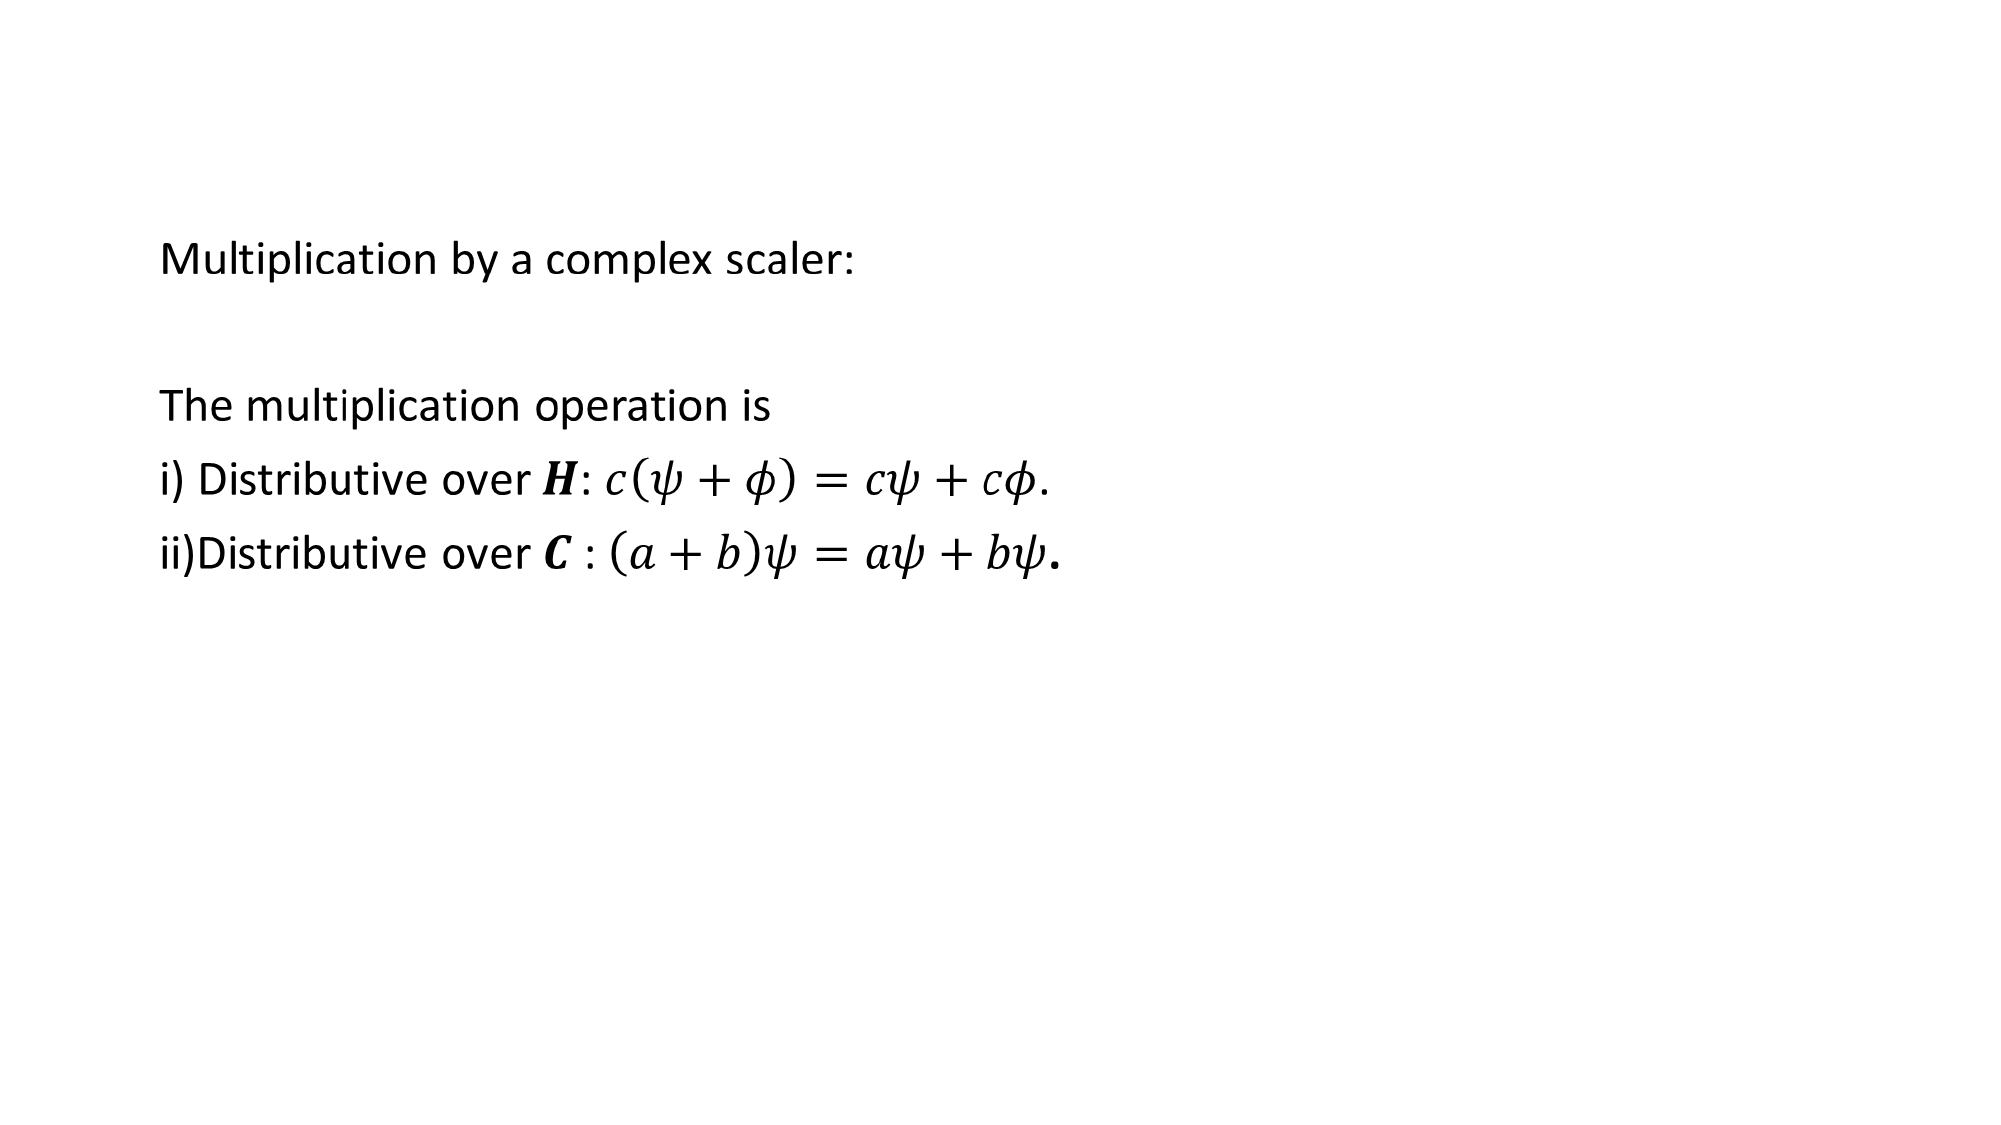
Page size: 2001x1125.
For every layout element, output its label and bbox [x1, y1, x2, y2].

subtitle [129, 212, 1630, 1076]
